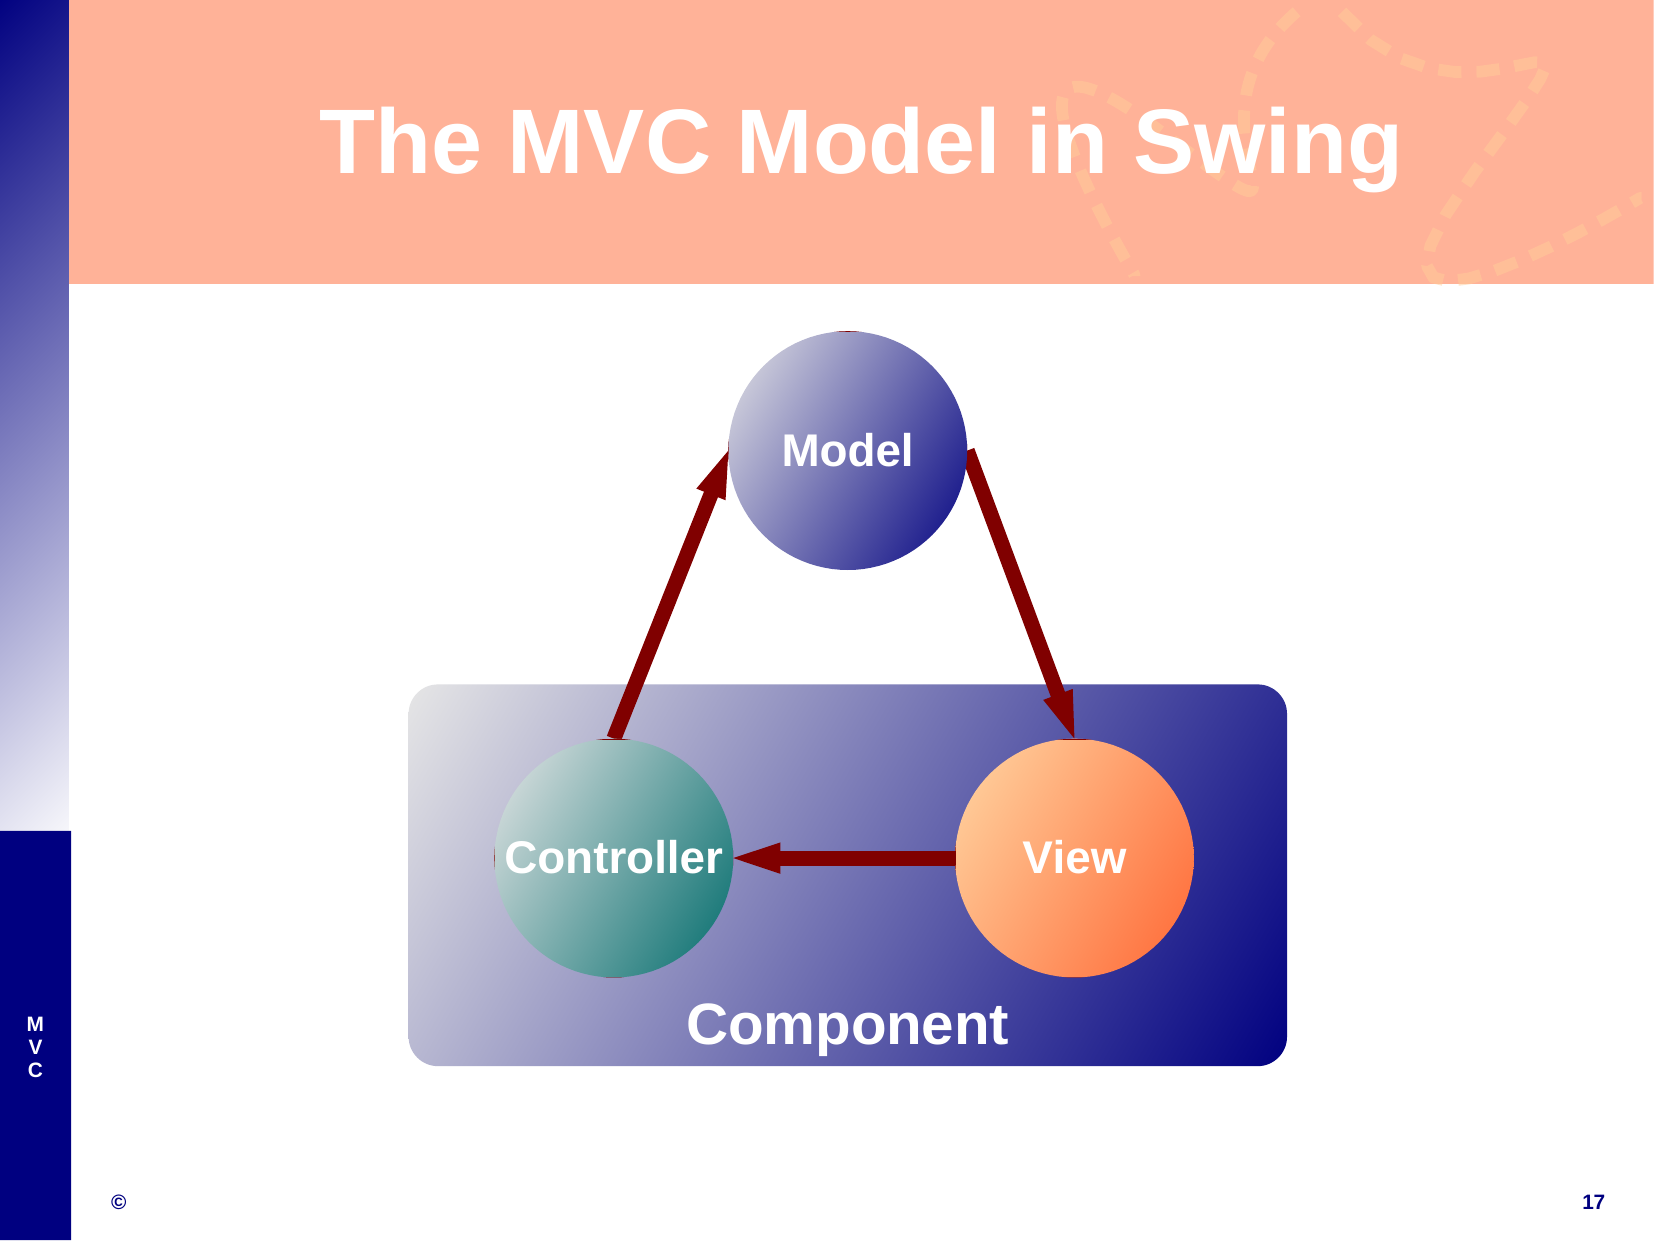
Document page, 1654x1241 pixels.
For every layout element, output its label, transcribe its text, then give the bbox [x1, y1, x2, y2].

title The MVC Model in Swing [70, 37, 1654, 246]
text_box Model [728, 331, 968, 571]
text_box Component [408, 684, 1288, 1067]
text_box View [955, 738, 1194, 978]
text_box M V C [0, 830, 71, 1241]
text_box Component [623, 684, 1073, 857]
text_box Controller [494, 738, 734, 978]
